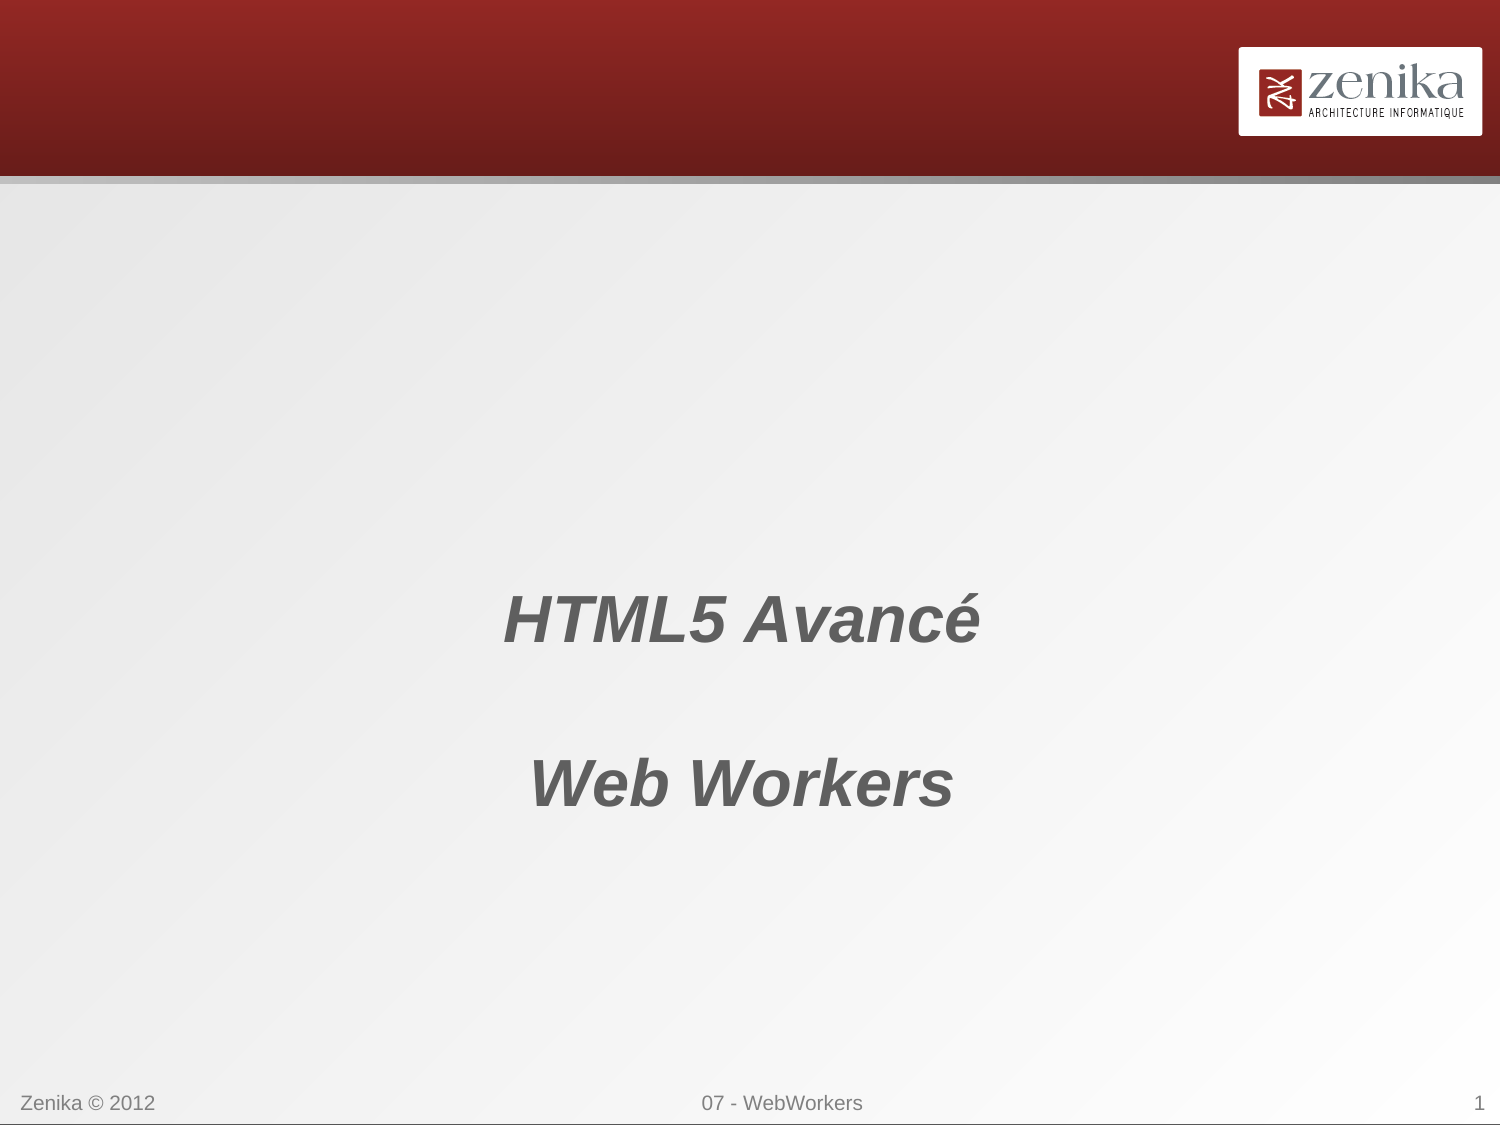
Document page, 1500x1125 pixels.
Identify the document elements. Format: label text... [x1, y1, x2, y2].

text_box HTML5 Avancé Web Workers [50, 249, 1435, 1079]
picture [1257, 58, 1464, 125]
